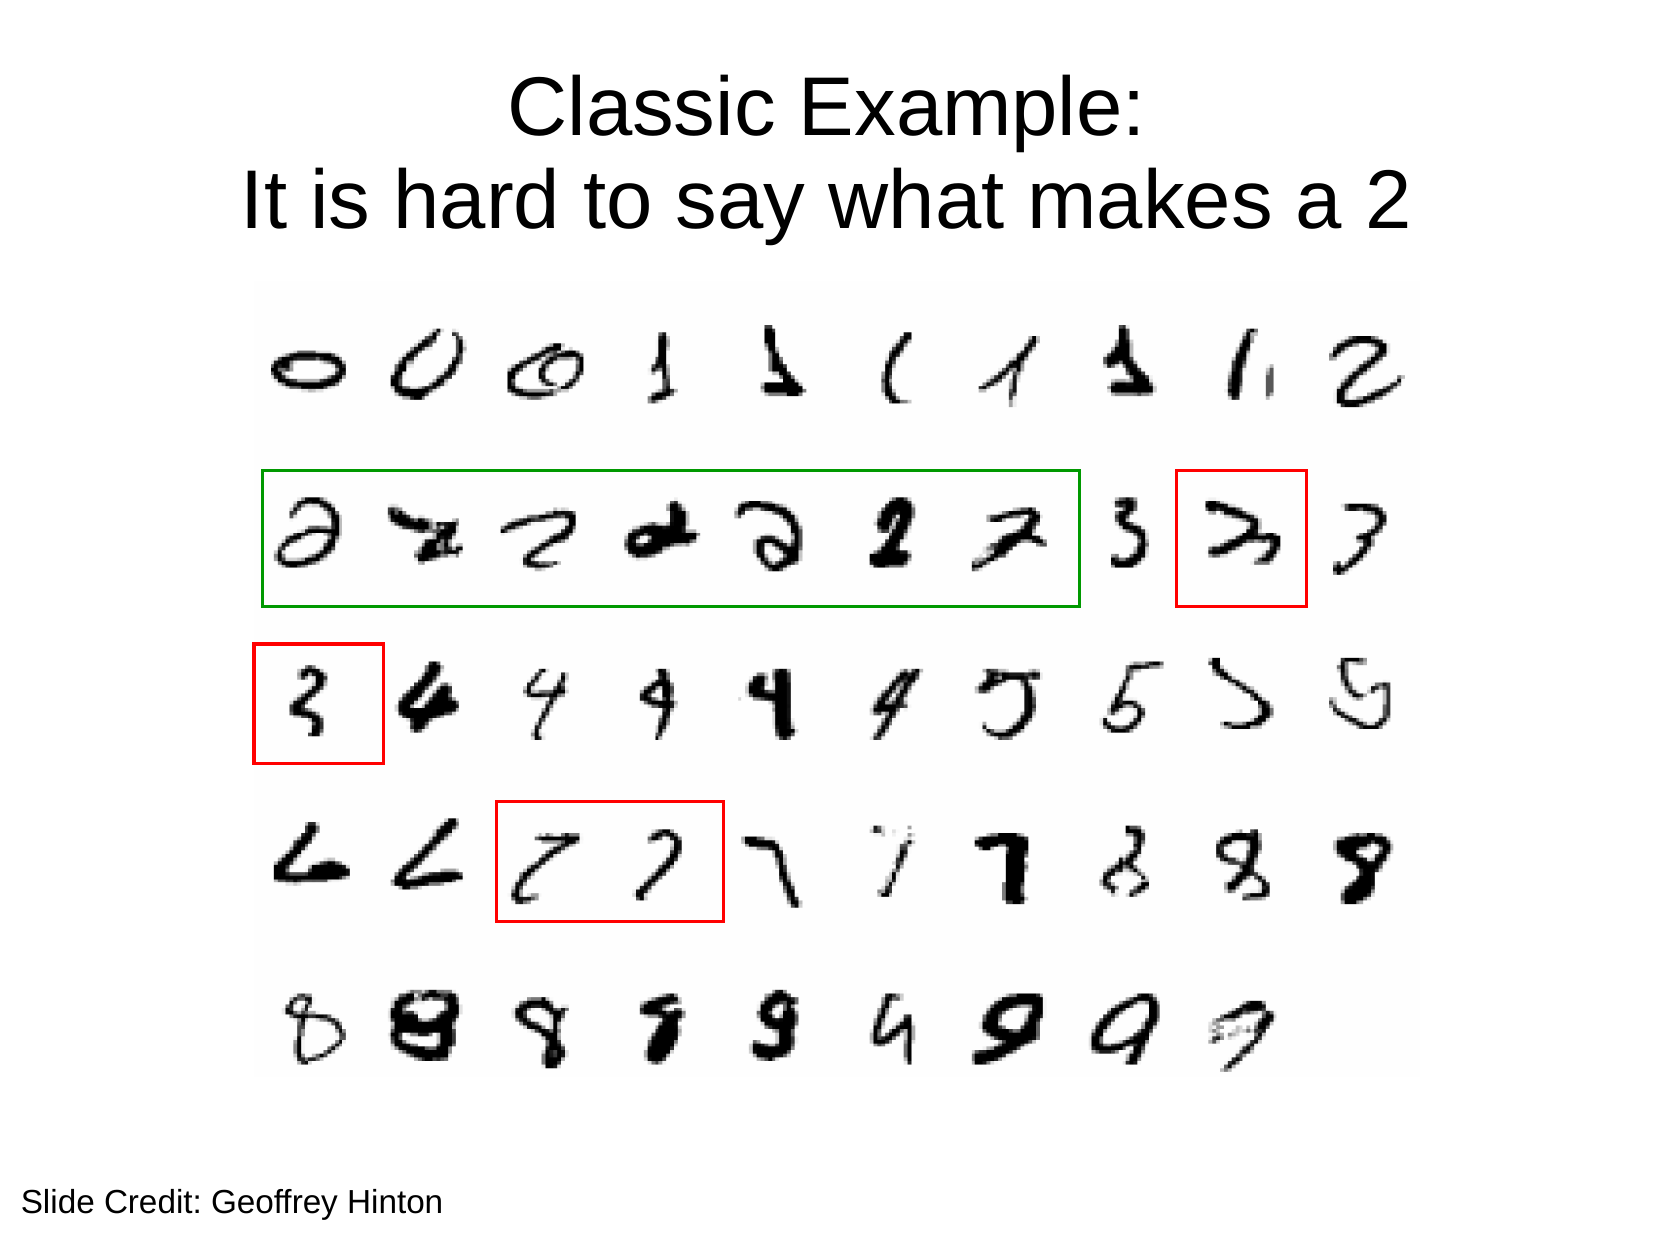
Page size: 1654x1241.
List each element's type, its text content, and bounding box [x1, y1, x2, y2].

text_box [496, 801, 724, 922]
title Classic Example: It is hard to say what makes a 2 [82, 49, 1571, 257]
text_box [262, 470, 1080, 607]
text_box Slide Credit: Geoffrey Hinton [6, 1175, 577, 1241]
text_box [254, 643, 384, 764]
picture [254, 281, 1420, 1077]
text_box [1176, 470, 1307, 607]
